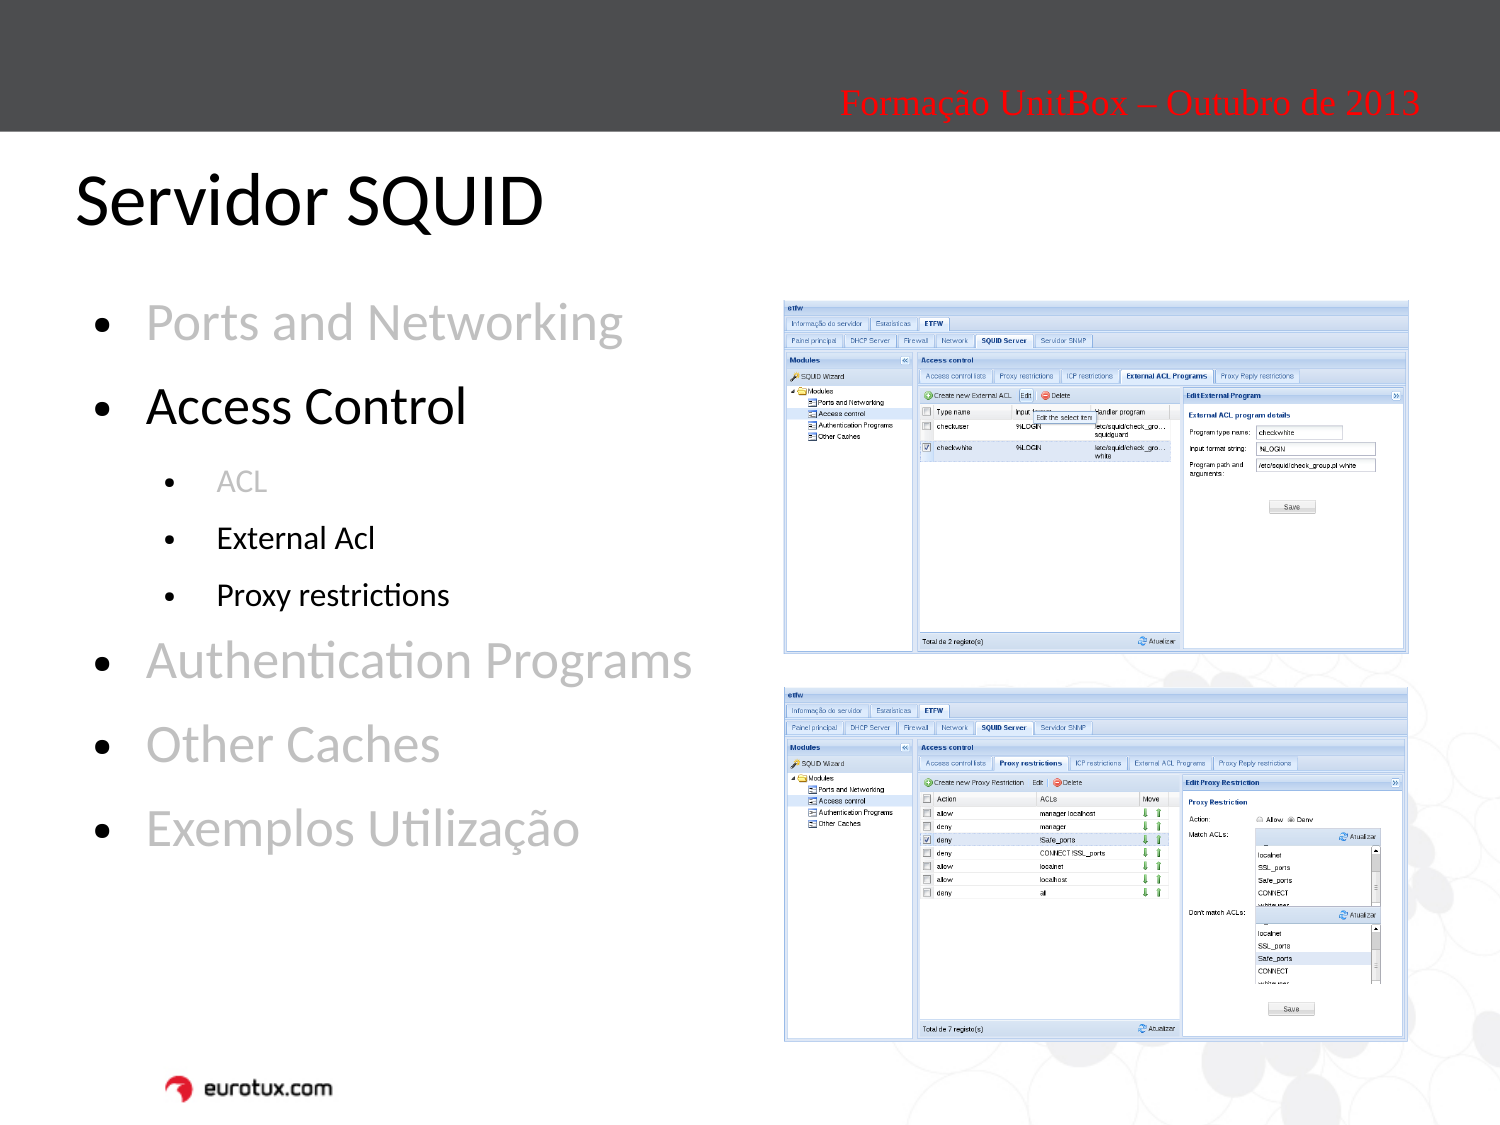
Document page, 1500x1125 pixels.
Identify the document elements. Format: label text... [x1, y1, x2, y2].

title Servidor SQUID [75, 112, 1425, 301]
list Ports and Networking Access Control ACL External Acl Proxy restrictions Authentication Programs Other Caches Exemplos Utilização [75, 299, 734, 1043]
picture [0, 0, 1500, 1125]
